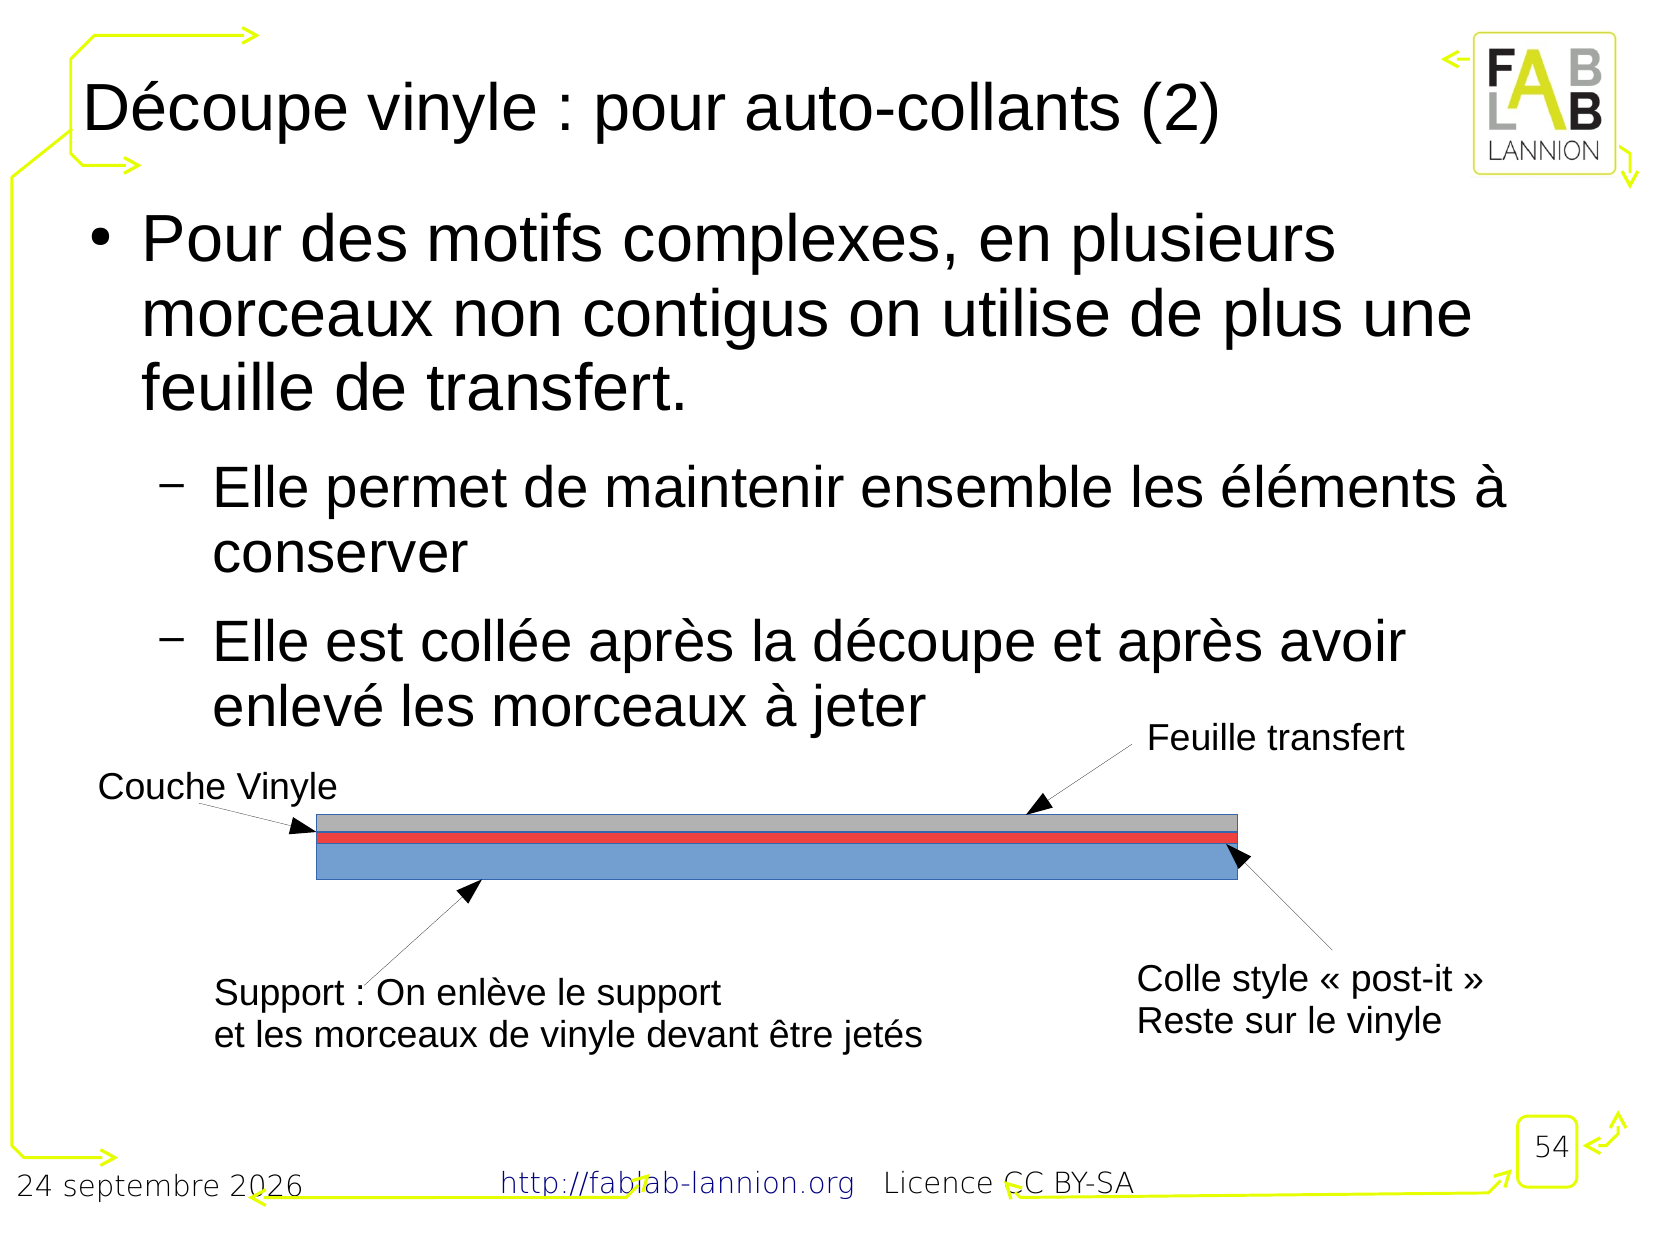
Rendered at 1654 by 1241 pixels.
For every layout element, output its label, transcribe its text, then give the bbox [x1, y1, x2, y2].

text_box [316, 814, 1238, 880]
text_box Colle style « post-it » Reste sur le vinyle [1121, 950, 1510, 1050]
text_box Feuille transfert [1132, 708, 1420, 766]
text_box Couche Vinyle [82, 758, 353, 816]
title Découpe vinyle : pour auto-collants (2) [82, 49, 1441, 166]
list Pour des motifs complexes, en plusieurs morceaux non contigus on utilise de plus une feuille de transfert. Elle permet de maintenir ensemble les éléments à conserver Elle est collée après la découpe et après avoir enlevé les morceaux à jeter [70, 200, 1560, 709]
text_box Support : On enlève le support et les morceaux de vinyle devant être jetés [199, 964, 939, 1064]
picture [1470, 29, 1619, 178]
